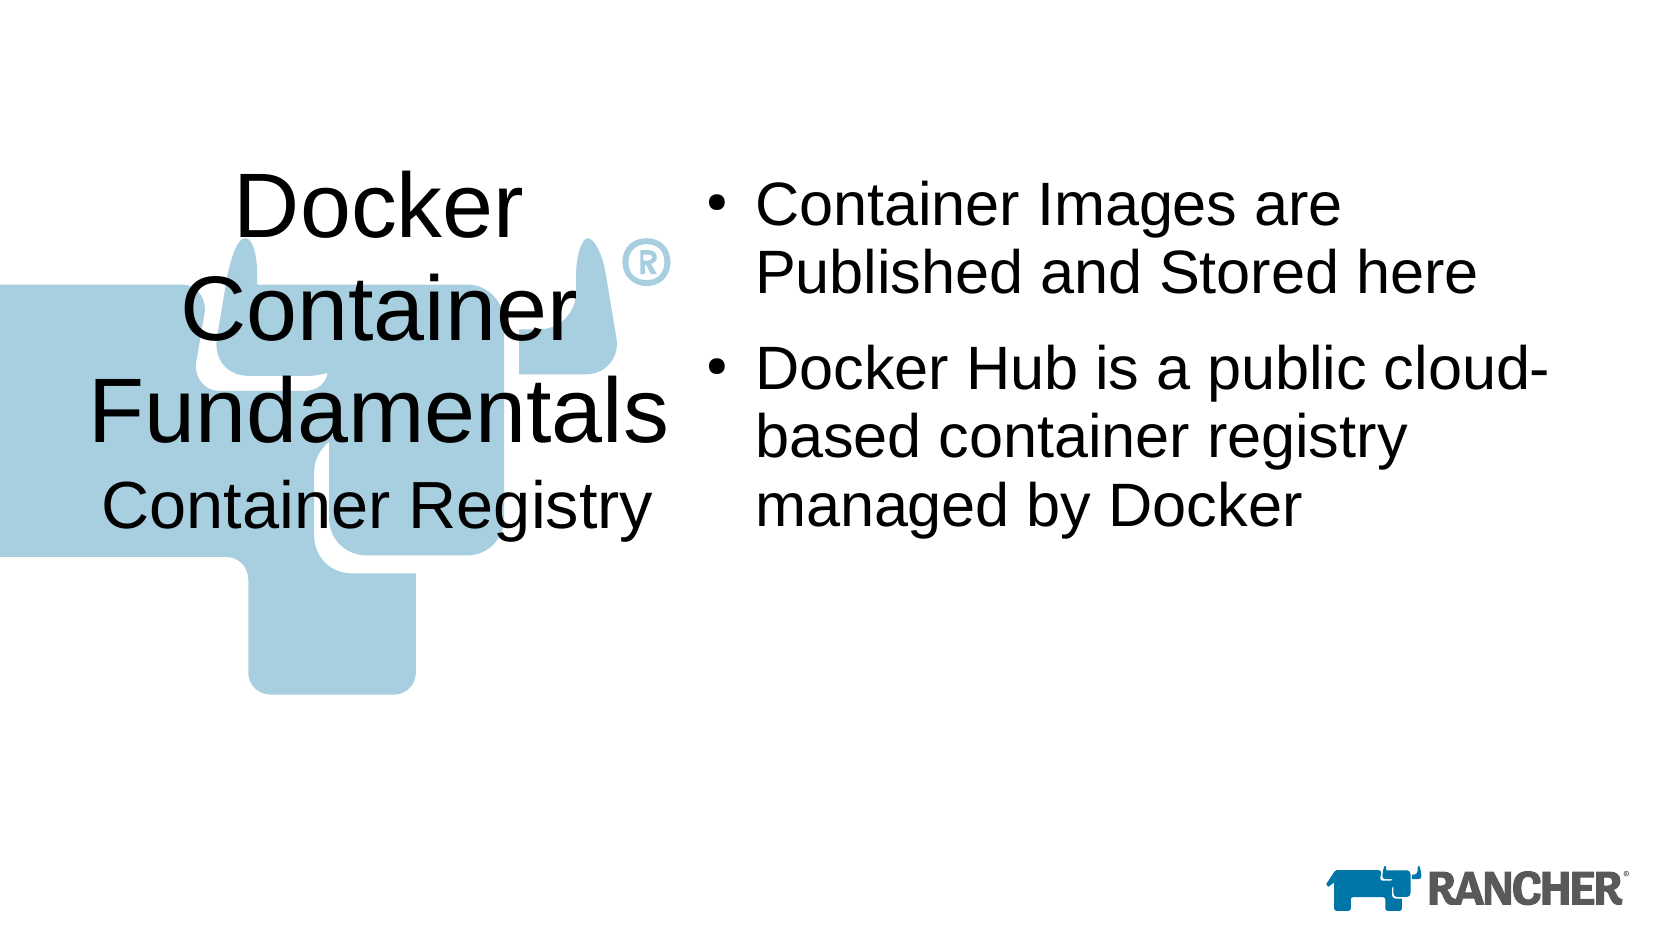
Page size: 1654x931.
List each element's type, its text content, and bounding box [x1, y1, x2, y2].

list Container Images are Published and Stored here Docker Hub is a public cloud-based container registry managed by Docker [690, 169, 1572, 545]
text_box Container Registry [81, 467, 674, 773]
title Docker Container Fundamentals [83, 154, 676, 463]
